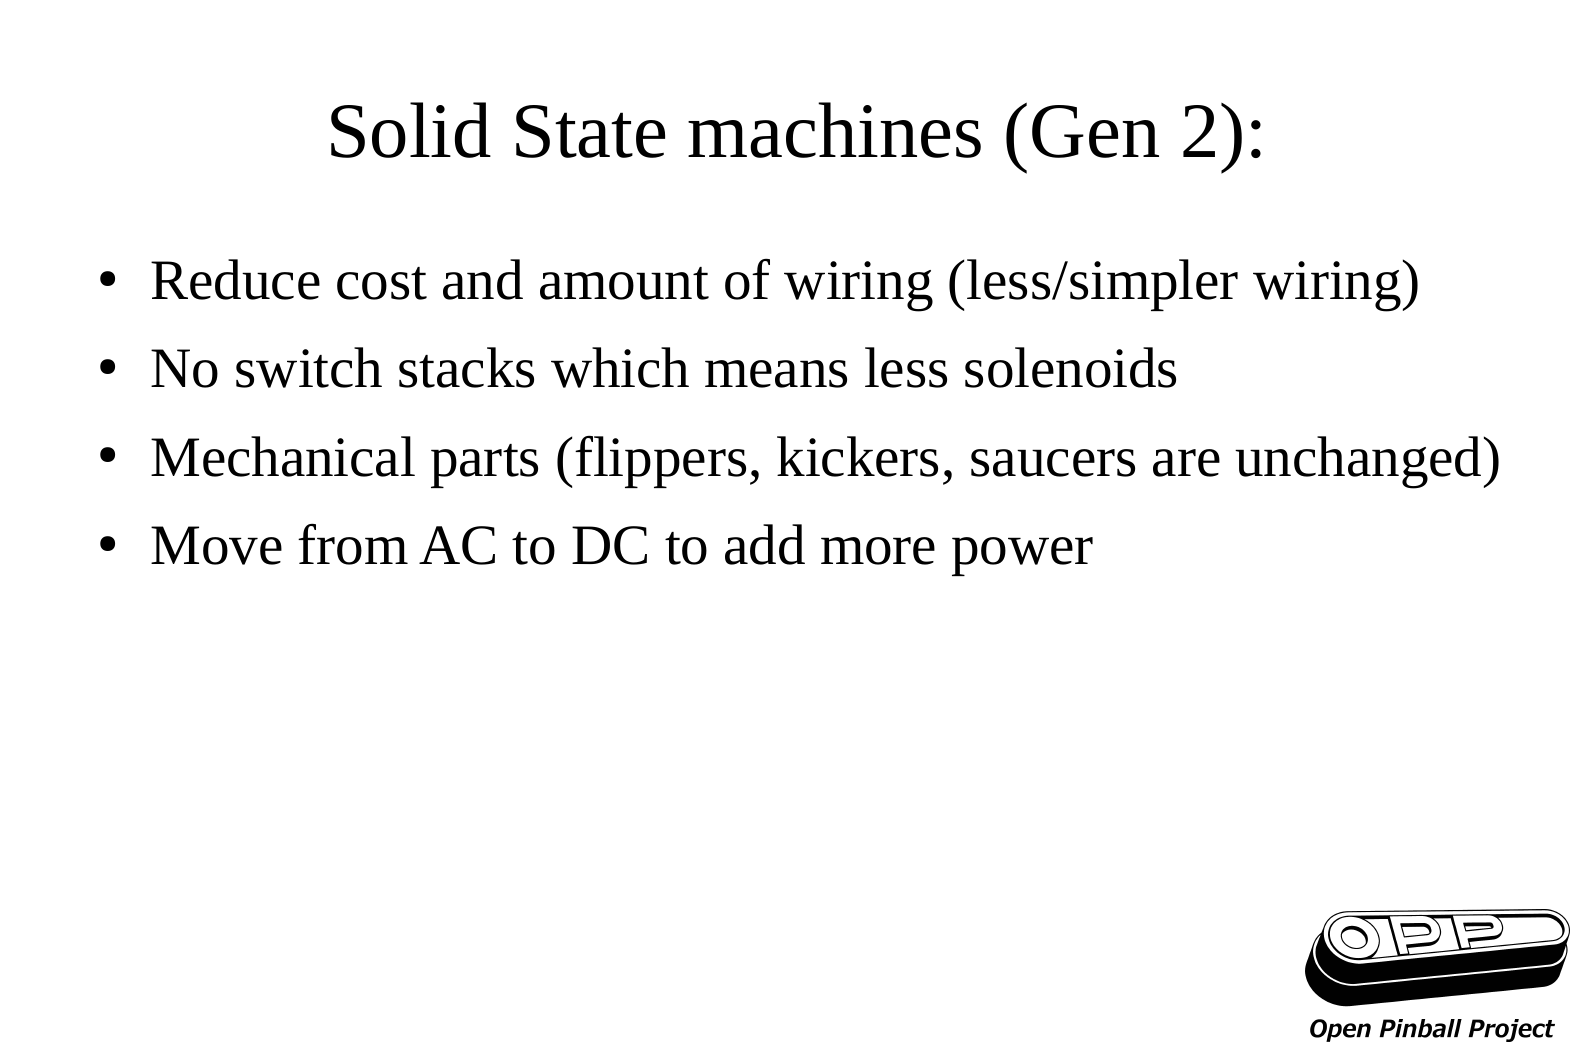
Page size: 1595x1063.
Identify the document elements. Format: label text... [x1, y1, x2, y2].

list Reduce cost and amount of wiring (less/simpler wiring) No switch stacks which means less solenoids Mechanical parts (flippers, kickers, saucers are unchanged) Move from AC to DC to add more power [79, 248, 1515, 951]
title Solid State machines (Gen 2): [79, 42, 1515, 220]
picture [1305, 909, 1570, 1042]
